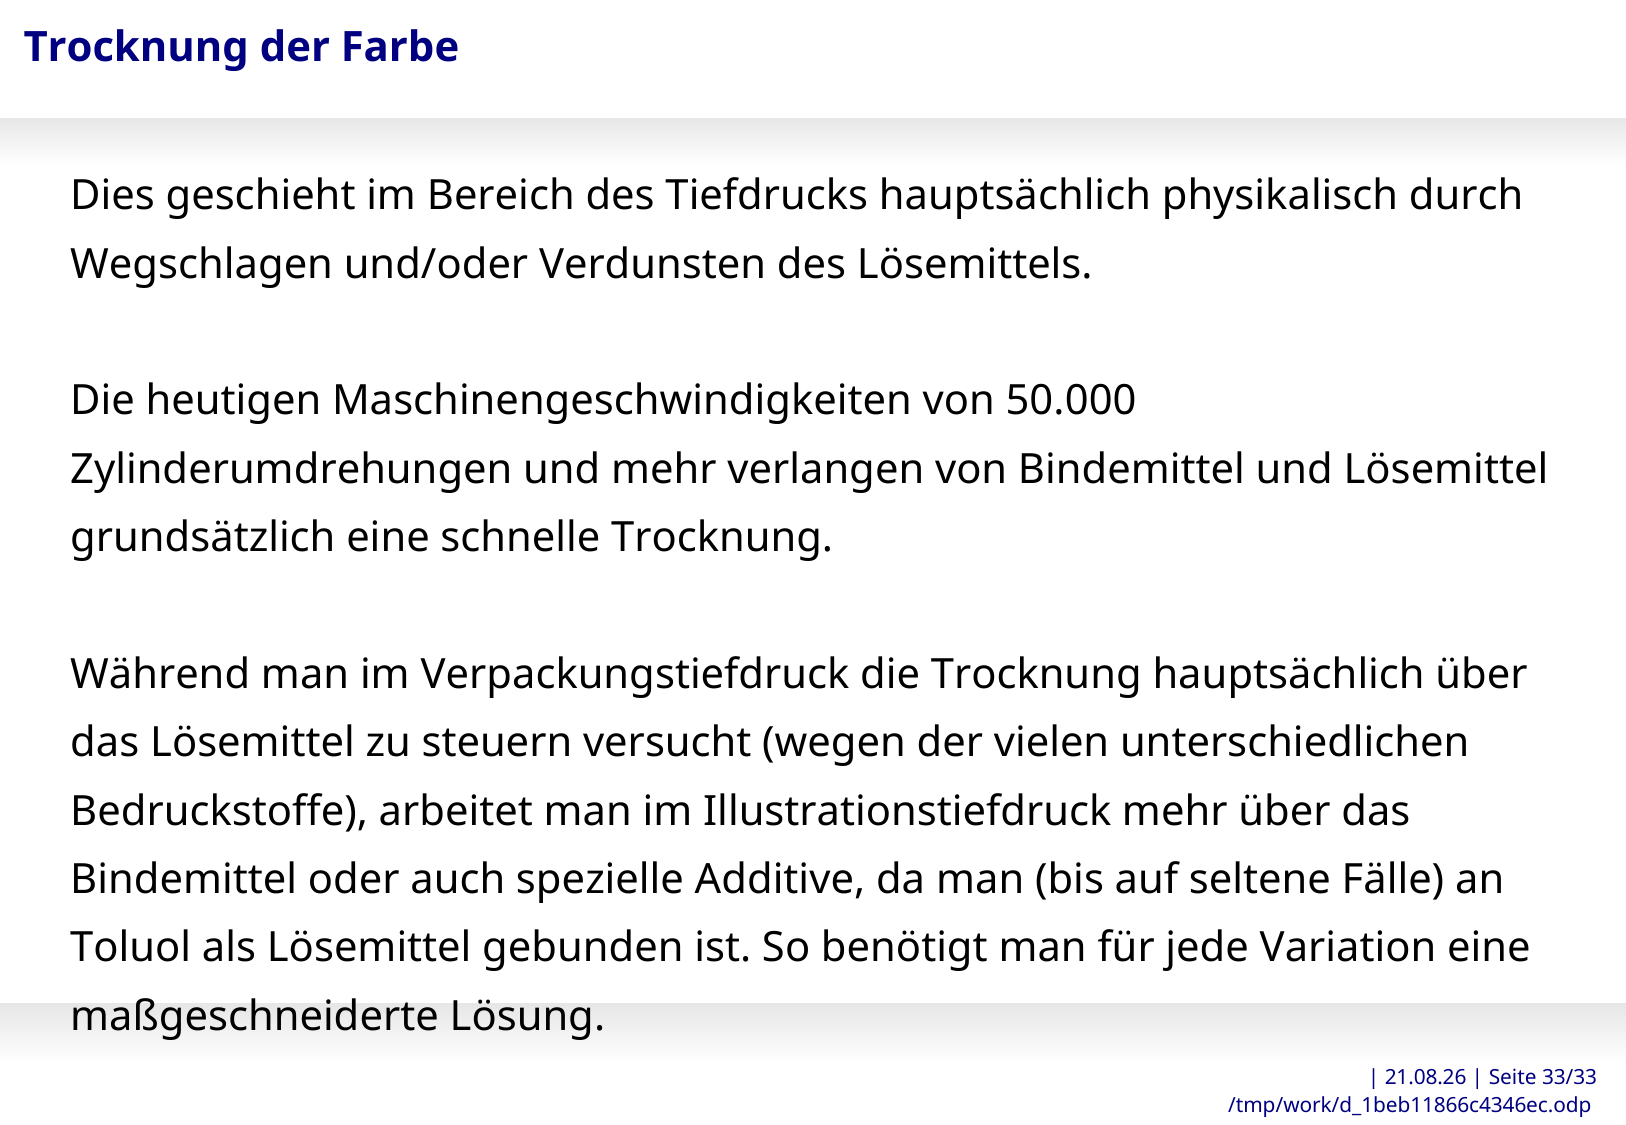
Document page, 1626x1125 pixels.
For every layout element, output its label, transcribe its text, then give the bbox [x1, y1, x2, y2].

title Trocknung der Farbe [23, 5, 1600, 154]
list Dies geschieht im Bereich des Tiefdrucks hauptsächlich physikalisch durch Wegschlagen und/oder Verdunsten des Lösemittels. Die heutigen Maschinengeschwindigkeiten von 50.000 Zylinderumdrehungen und mehr verlangen von Bindemittel und Lösemittel grundsätzlich eine schnelle Trocknung. Während man im Verpackungstiefdruck die Trocknung hauptsächlich über das Lösemittel zu steuern versucht (wegen der vielen unterschiedlichen Bedruckstoffe), arbeitet man im Illustrationstiefdruck mehr über das Bindemittel oder auch spezielle Additive, da man (bis auf seltene Fälle) an Toluol als Lösemittel gebunden ist. So benötigt man für jede Variation eine maßgeschneiderte Lösung. [23, 153, 1588, 1102]
